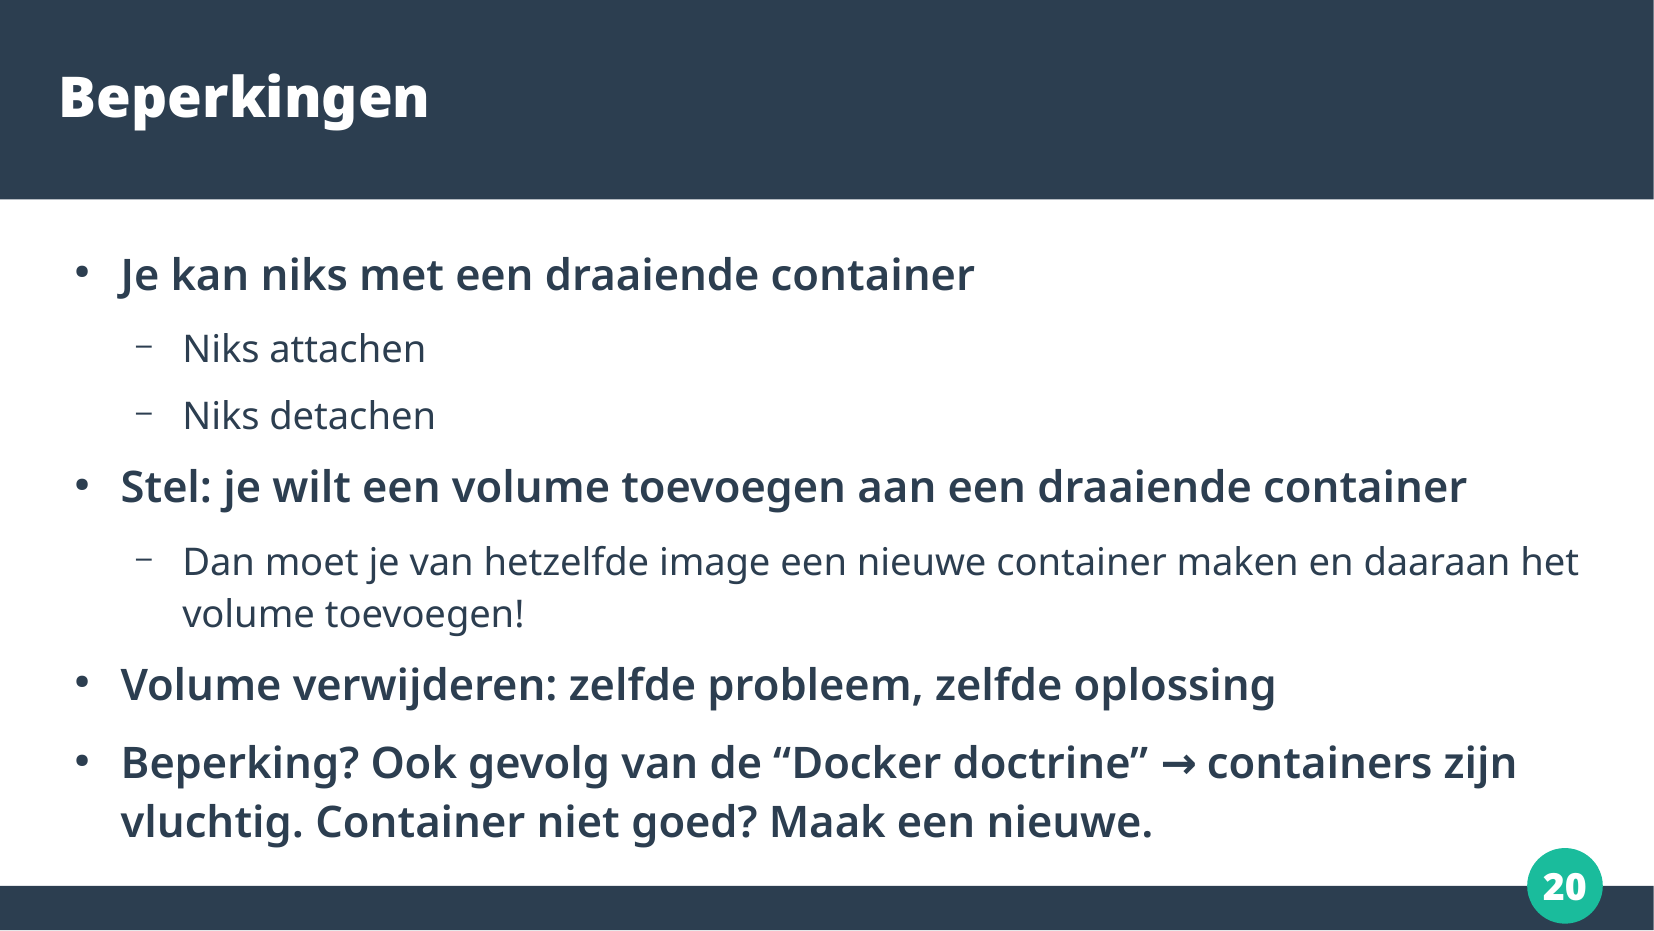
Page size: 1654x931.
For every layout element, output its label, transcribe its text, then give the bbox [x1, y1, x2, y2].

title Beperkingen [59, 37, 1595, 156]
list Je kan niks met een draaiende container Niks attachen Niks detachen Stel: je wilt een volume toevoegen aan een draaiende container Dan moet je van hetzelfde image een nieuwe container maken en daaraan het volume toevoegen! Volume verwijderen: zelfde probleem, zelfde oplossing Beperking? Ook gevolg van de “Docker doctrine” → containers zijn vluchtig. Container niet goed? Maak een nieuwe. [59, 243, 1595, 864]
